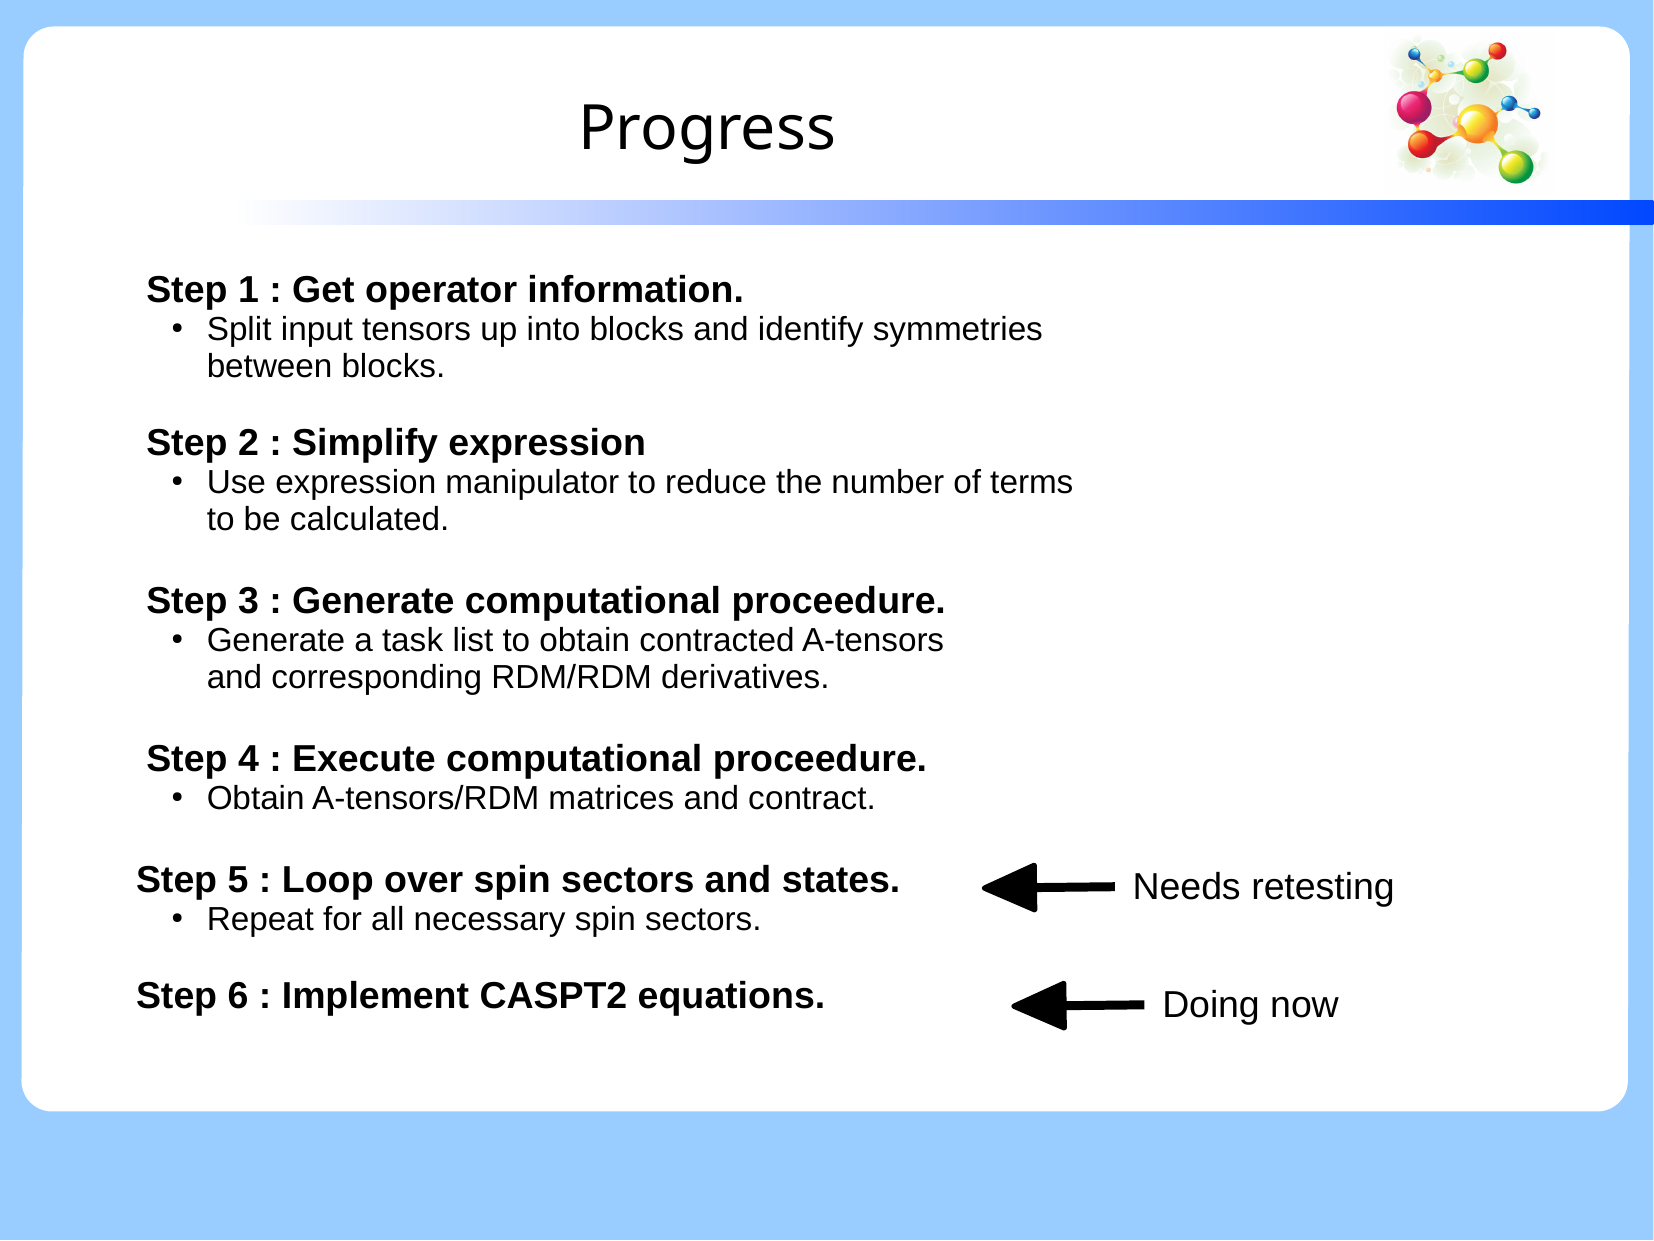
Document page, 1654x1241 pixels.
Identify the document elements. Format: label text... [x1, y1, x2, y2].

picture [1382, 29, 1556, 195]
title Progress [82, 49, 1332, 201]
text_box Needs retesting [1117, 857, 1530, 915]
text_box Doing now [1147, 976, 1560, 1033]
text_box Step 1 : Get operator information. Split input tensors up into blocks and identify symmetries between blocks. Step 2 : Simplify expression Use expression manipulator to reduce the number of terms to be calculated. Step 3 : Generate computational proceedure. Generate a task list to obtain contracted A-tensors and corresponding RDM/RDM derivatives. Step 4 : Execute computational proceedure. Obtain A-tensors/RDM matrices and contract. Step 5 : Loop over spin sectors and states. Repeat for all necessary spin sectors. Step 6 : Implement CASPT2 equations. [14, 261, 1466, 1151]
